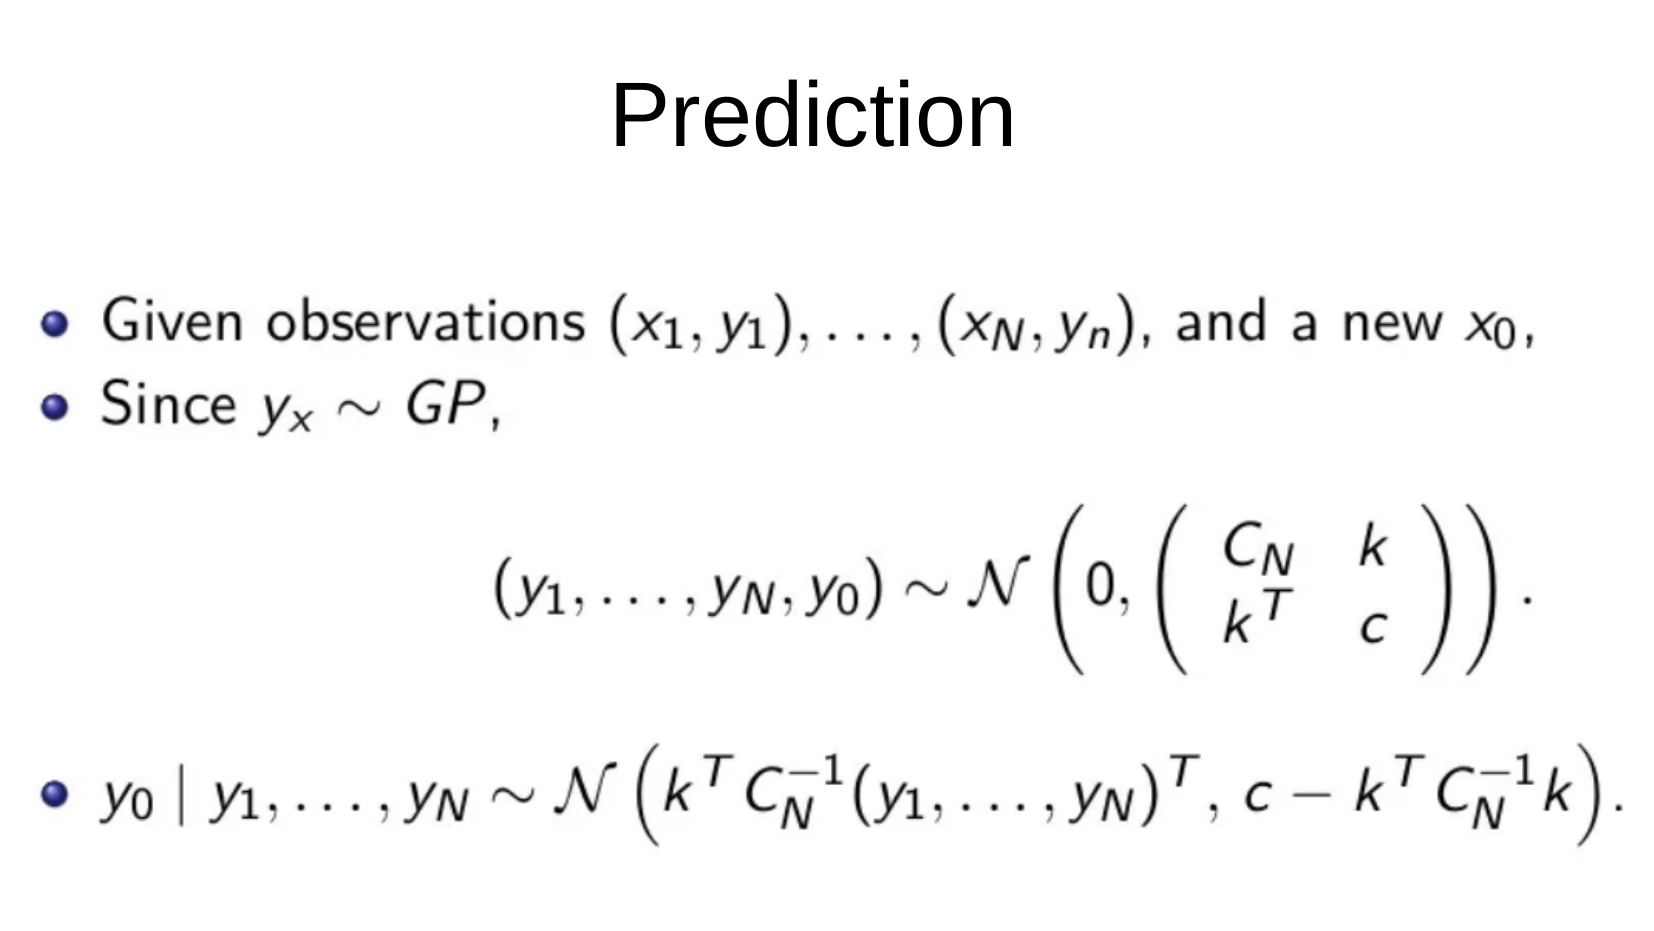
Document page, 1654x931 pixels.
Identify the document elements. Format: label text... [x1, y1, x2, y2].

picture [0, 225, 1654, 931]
title Prediction [82, 37, 1571, 193]
